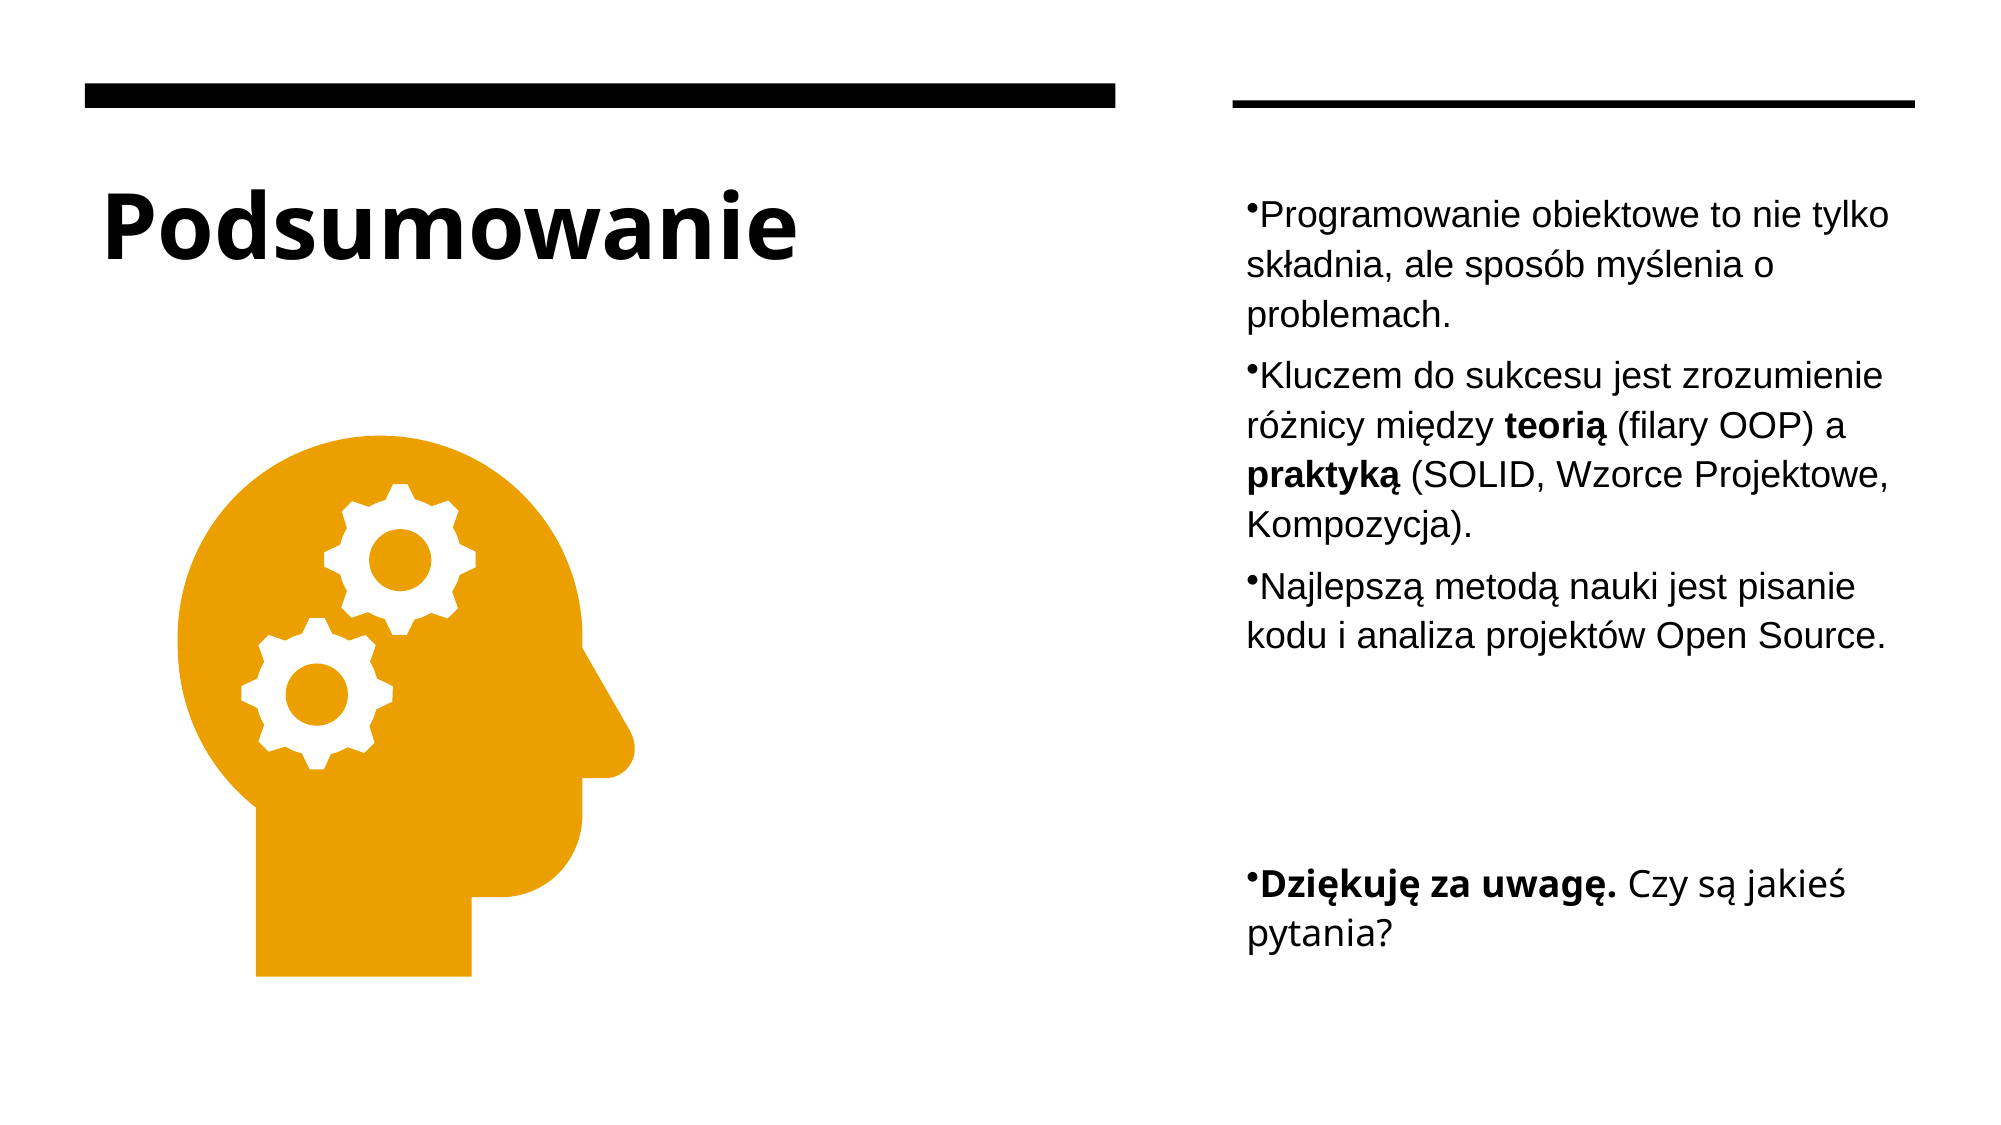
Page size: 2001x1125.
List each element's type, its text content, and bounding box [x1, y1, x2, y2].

list Programowanie obiektowe to nie tylko składnia, ale sposób myślenia o problemach. Kluczem do sukcesu jest zrozumienie różnicy między teorią (filary OOP) a praktyką (SOLID, Wzorce Projektowe, Kompozycja). Najlepszą metodą nauki jest pisanie kodu i analiza projektów Open Source. Dziękuję za uwagę. Czy są jakieś pytania? [1231, 178, 1914, 1041]
text_box [84, 83, 1116, 108]
picture [84, 398, 728, 1041]
text_box [1232, 100, 1915, 108]
title Podsumowanie [85, 160, 1119, 378]
